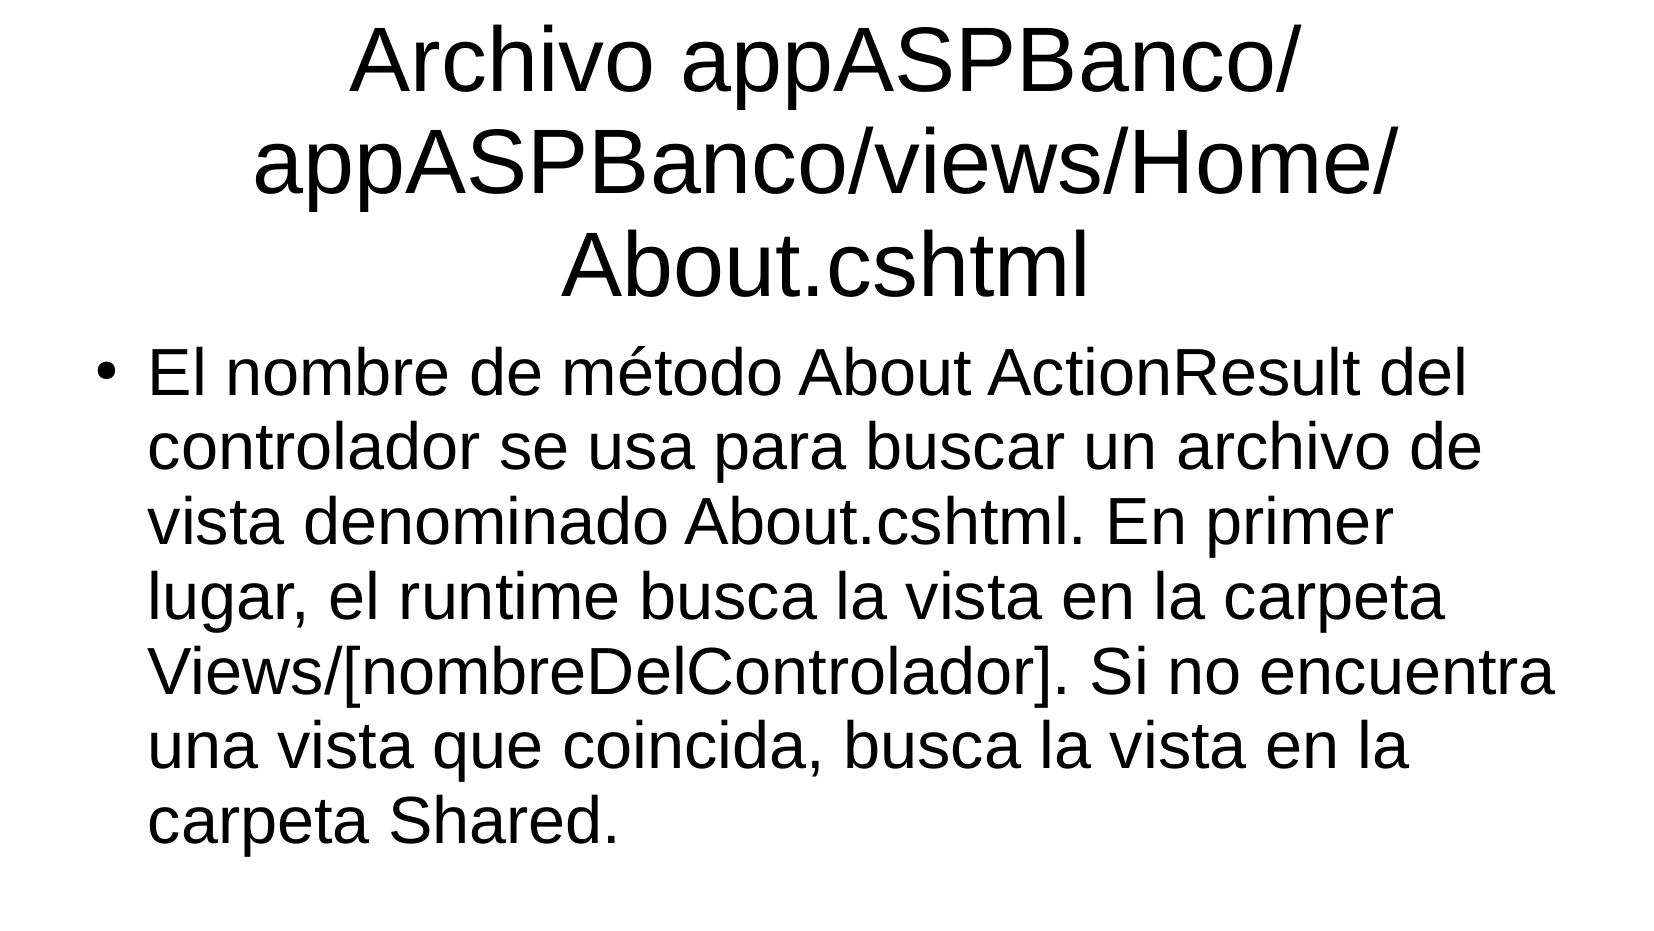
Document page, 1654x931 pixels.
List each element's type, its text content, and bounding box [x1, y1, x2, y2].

title Archivo appASPBanco/ appASPBanco/views/Home/ About.cshtml [82, 8, 1571, 316]
list El nombre de método About ActionResult del controlador se usa para buscar un archivo de vista denominado About.cshtml. En primer lugar, el runtime busca la vista en la carpeta Views/[nombreDelControlador]. Si no encuentra una vista que coincida, busca la vista en la carpeta Shared. [76, 334, 1565, 875]
